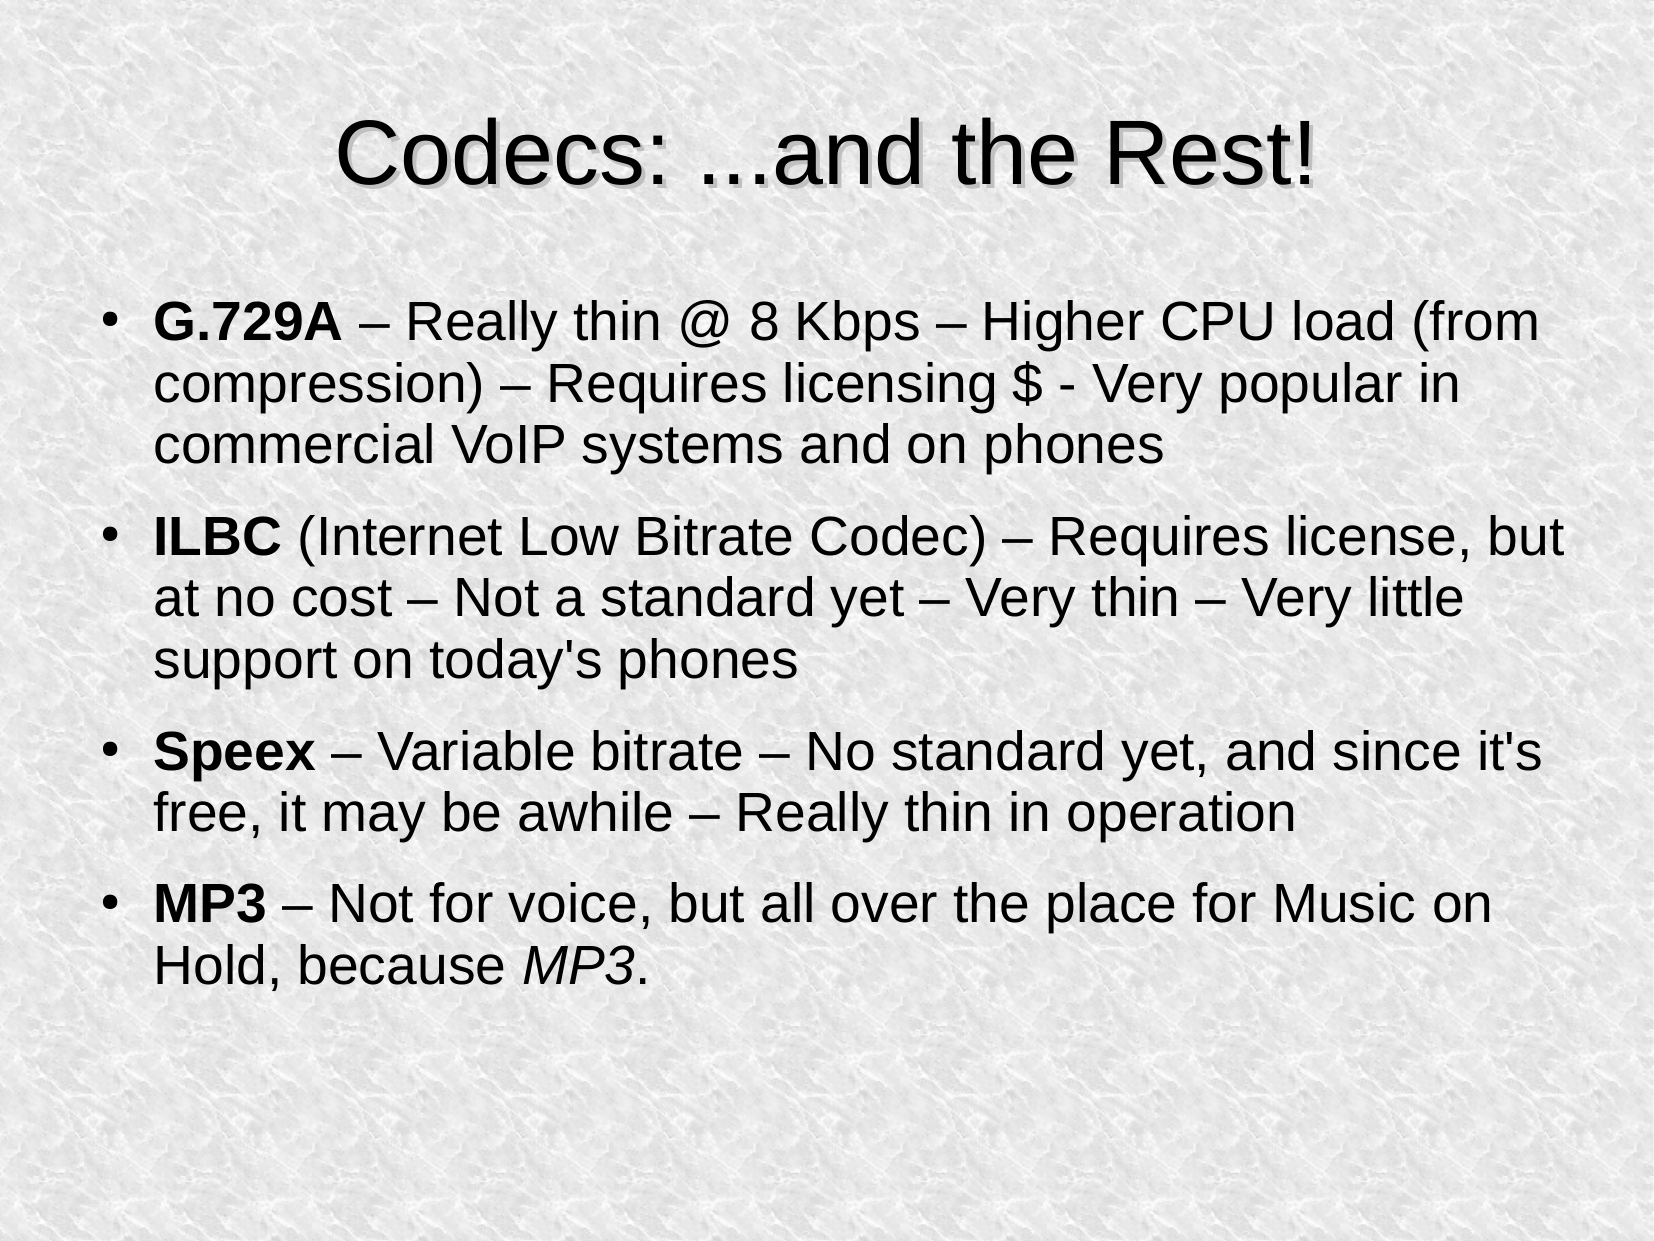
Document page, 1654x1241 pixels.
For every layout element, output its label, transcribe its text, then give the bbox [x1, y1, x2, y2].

picture [0, 0, 1654, 1241]
list G.729A – Really thin @ 8 Kbps – Higher CPU load (from compression) – Requires licensing $ - Very popular in commercial VoIP systems and on phones ILBC (Internet Low Bitrate Codec) – Requires license, but at no cost – Not a standard yet – Very thin – Very little support on today's phones Speex – Variable bitrate – No standard yet, and since it's free, it may be awhile – Really thin in operation MP3 – Not for voice, but all over the place for Music on Hold, because MP3. [82, 290, 1571, 1010]
title Codecs: ...and the Rest! [82, 49, 1571, 257]
